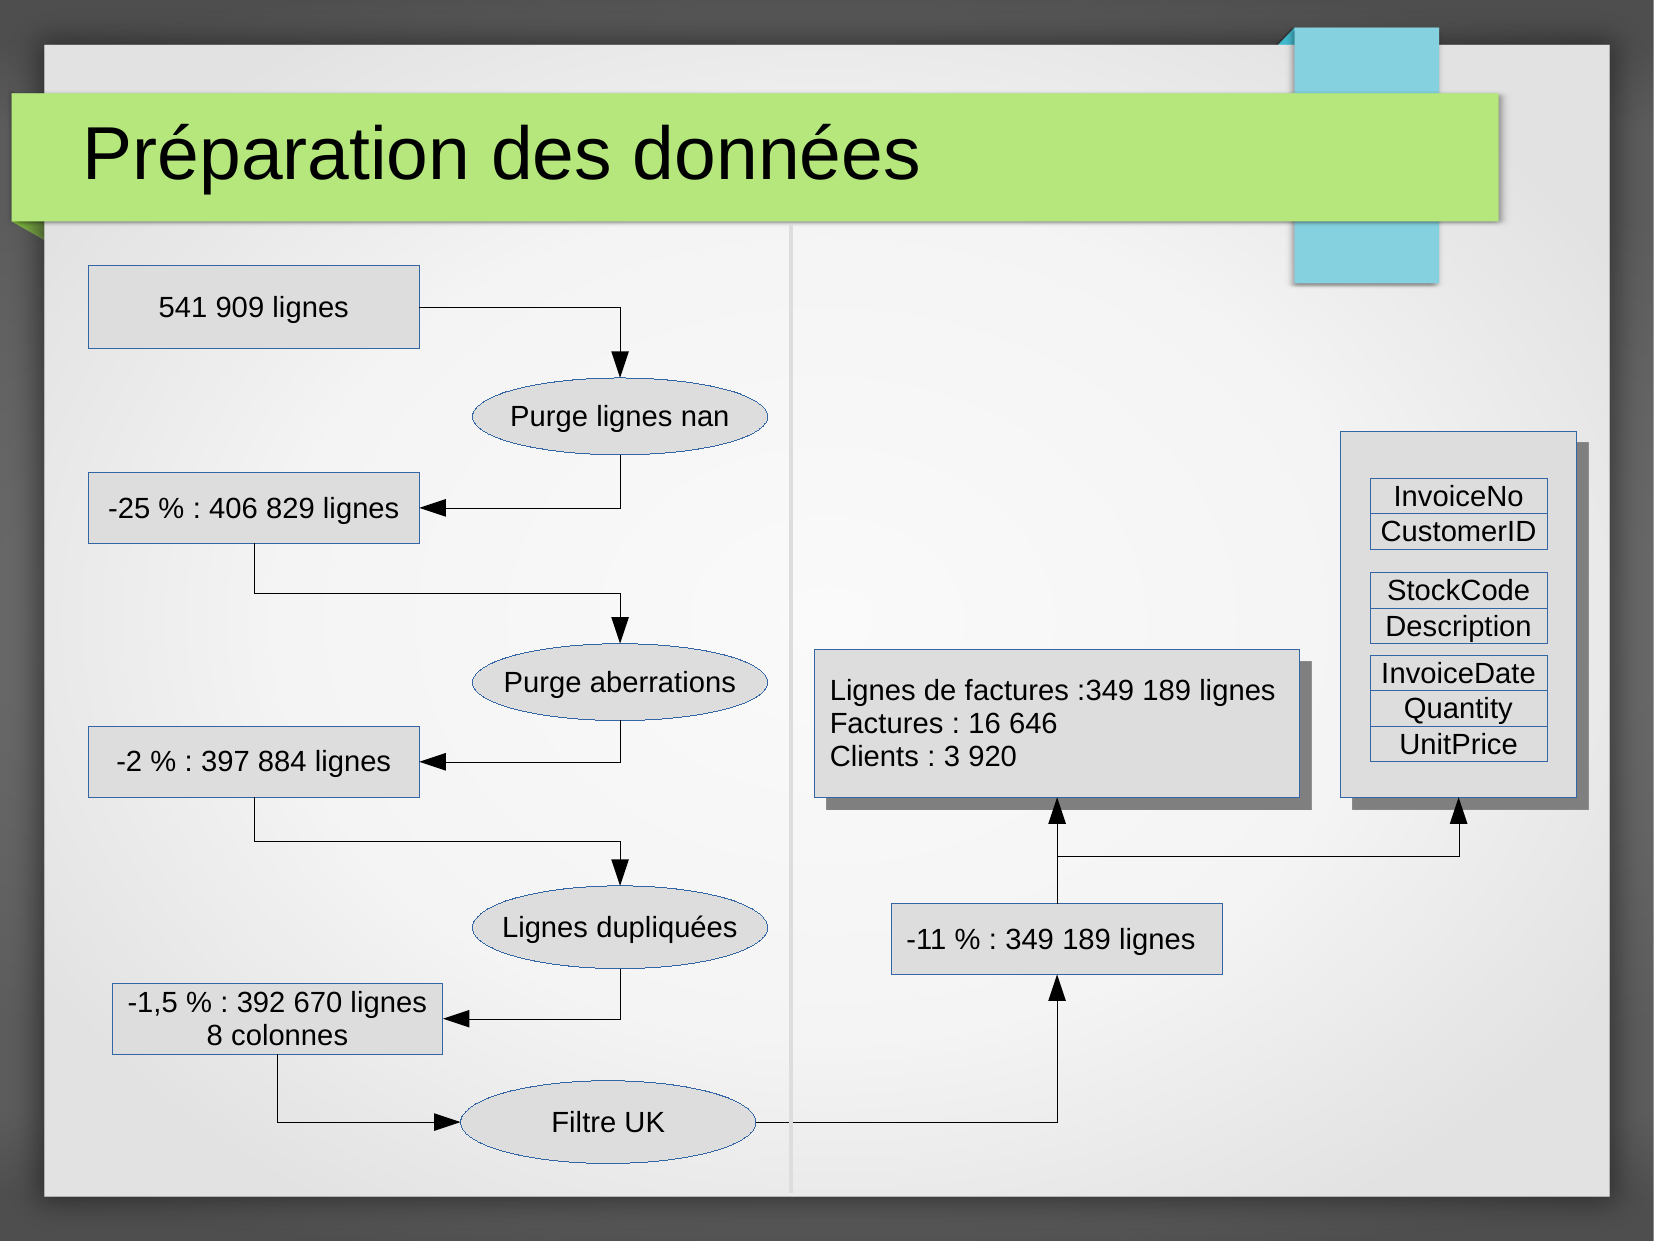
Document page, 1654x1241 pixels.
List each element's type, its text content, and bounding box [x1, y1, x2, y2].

text_box UnitPrice [1370, 726, 1548, 762]
picture [0, 0, 1654, 1241]
text_box [1340, 431, 1577, 798]
text_box InvoiceNo [1370, 478, 1548, 513]
text_box -2 % : 397 884 lignes [88, 726, 420, 798]
text_box Quantity [1370, 691, 1548, 726]
text_box -1,5 % : 392 670 lignes 8 colonnes [112, 983, 443, 1055]
text_box -25 % : 406 829 lignes [88, 472, 420, 544]
text_box Purge aberrations [472, 643, 768, 721]
text_box Description [1370, 609, 1548, 644]
text_box Purge lignes nan [472, 377, 768, 455]
text_box Lignes de factures :349 189 lignes Factures : 16 646 Clients : 3 920 [814, 649, 1300, 798]
text_box -11 % : 349 189 lignes [891, 903, 1223, 975]
text_box CustomerID [1370, 513, 1548, 550]
text_box 541 909 lignes [88, 265, 420, 349]
text_box StockCode [1370, 572, 1548, 609]
text_box InvoiceDate [1370, 655, 1548, 691]
text_box Lignes dupliquées [472, 885, 768, 969]
text_box Filtre UK [460, 1080, 756, 1164]
title Préparation des données [82, 94, 1477, 213]
